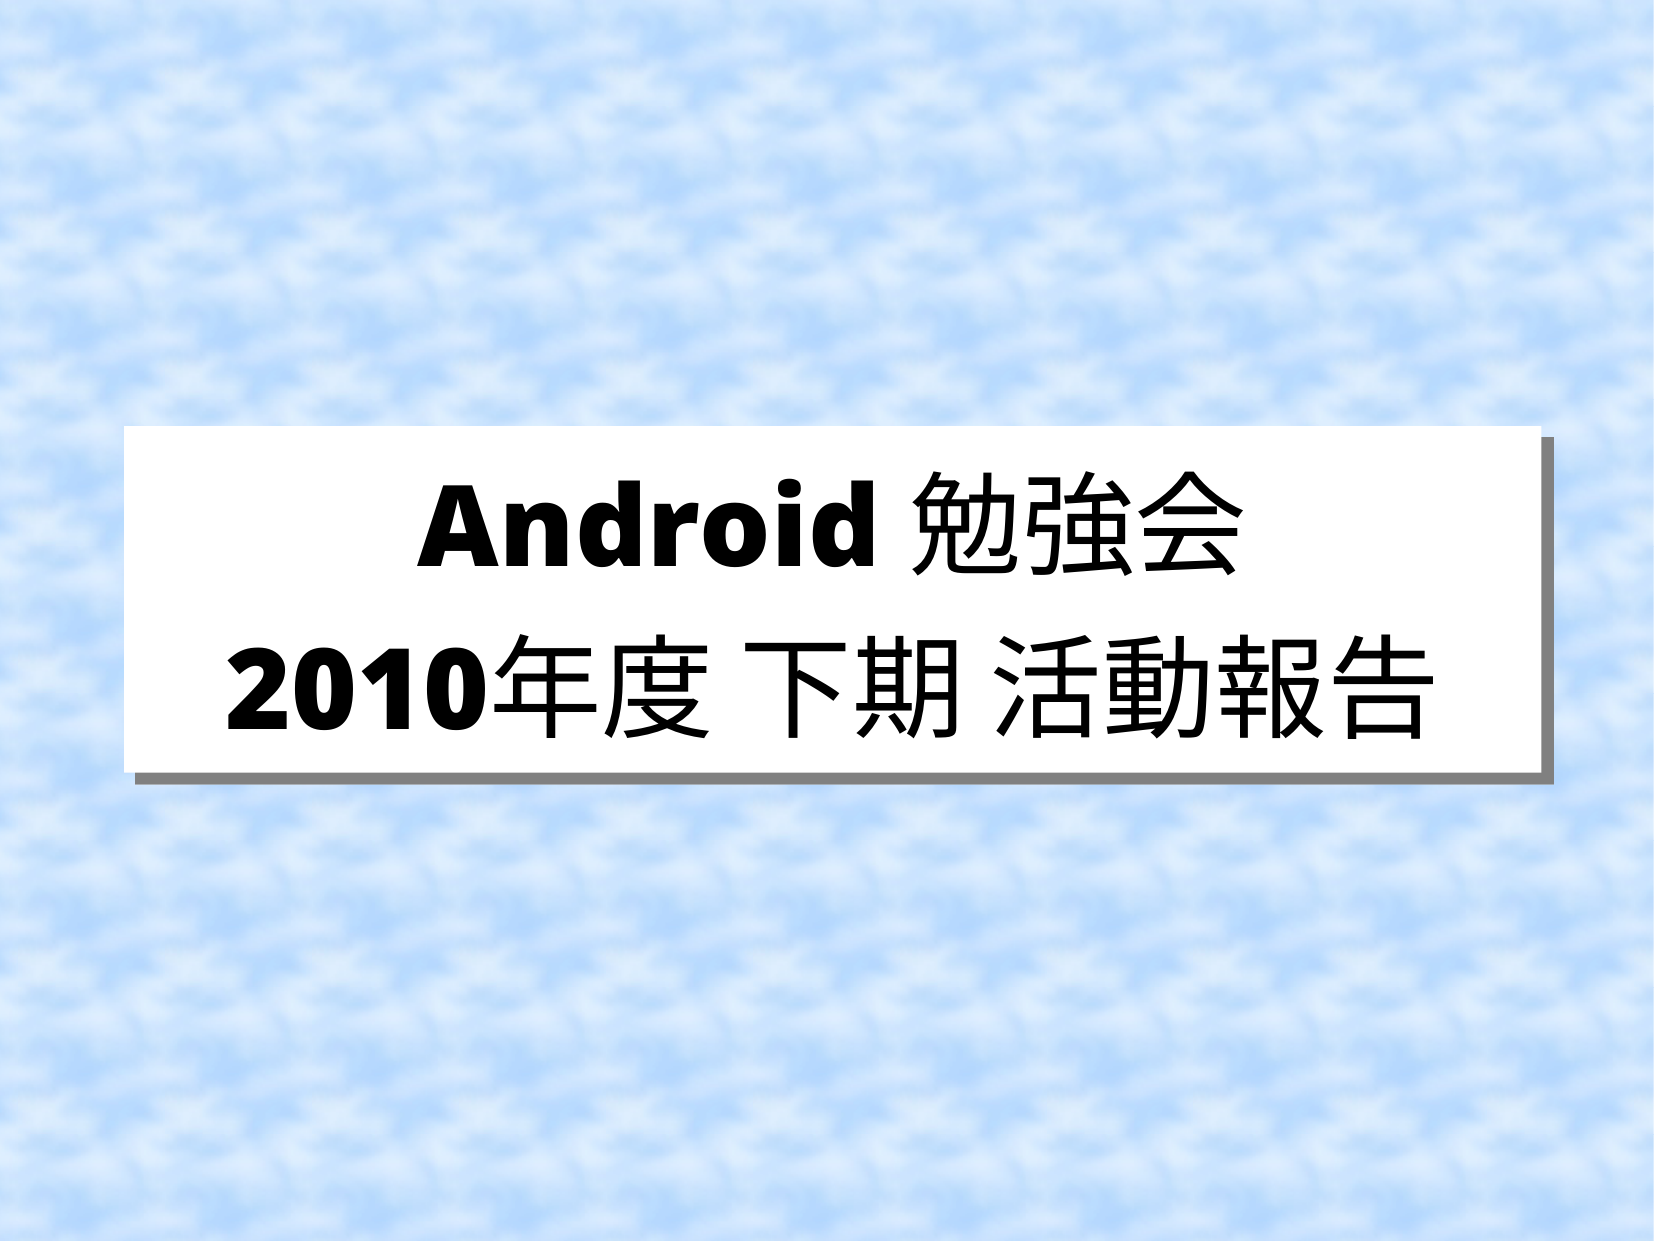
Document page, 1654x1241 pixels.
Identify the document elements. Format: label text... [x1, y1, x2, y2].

subtitle Android 勉強会 2010年度 下期 活動報告 [124, 426, 1542, 773]
picture [0, 0, 1654, 1241]
